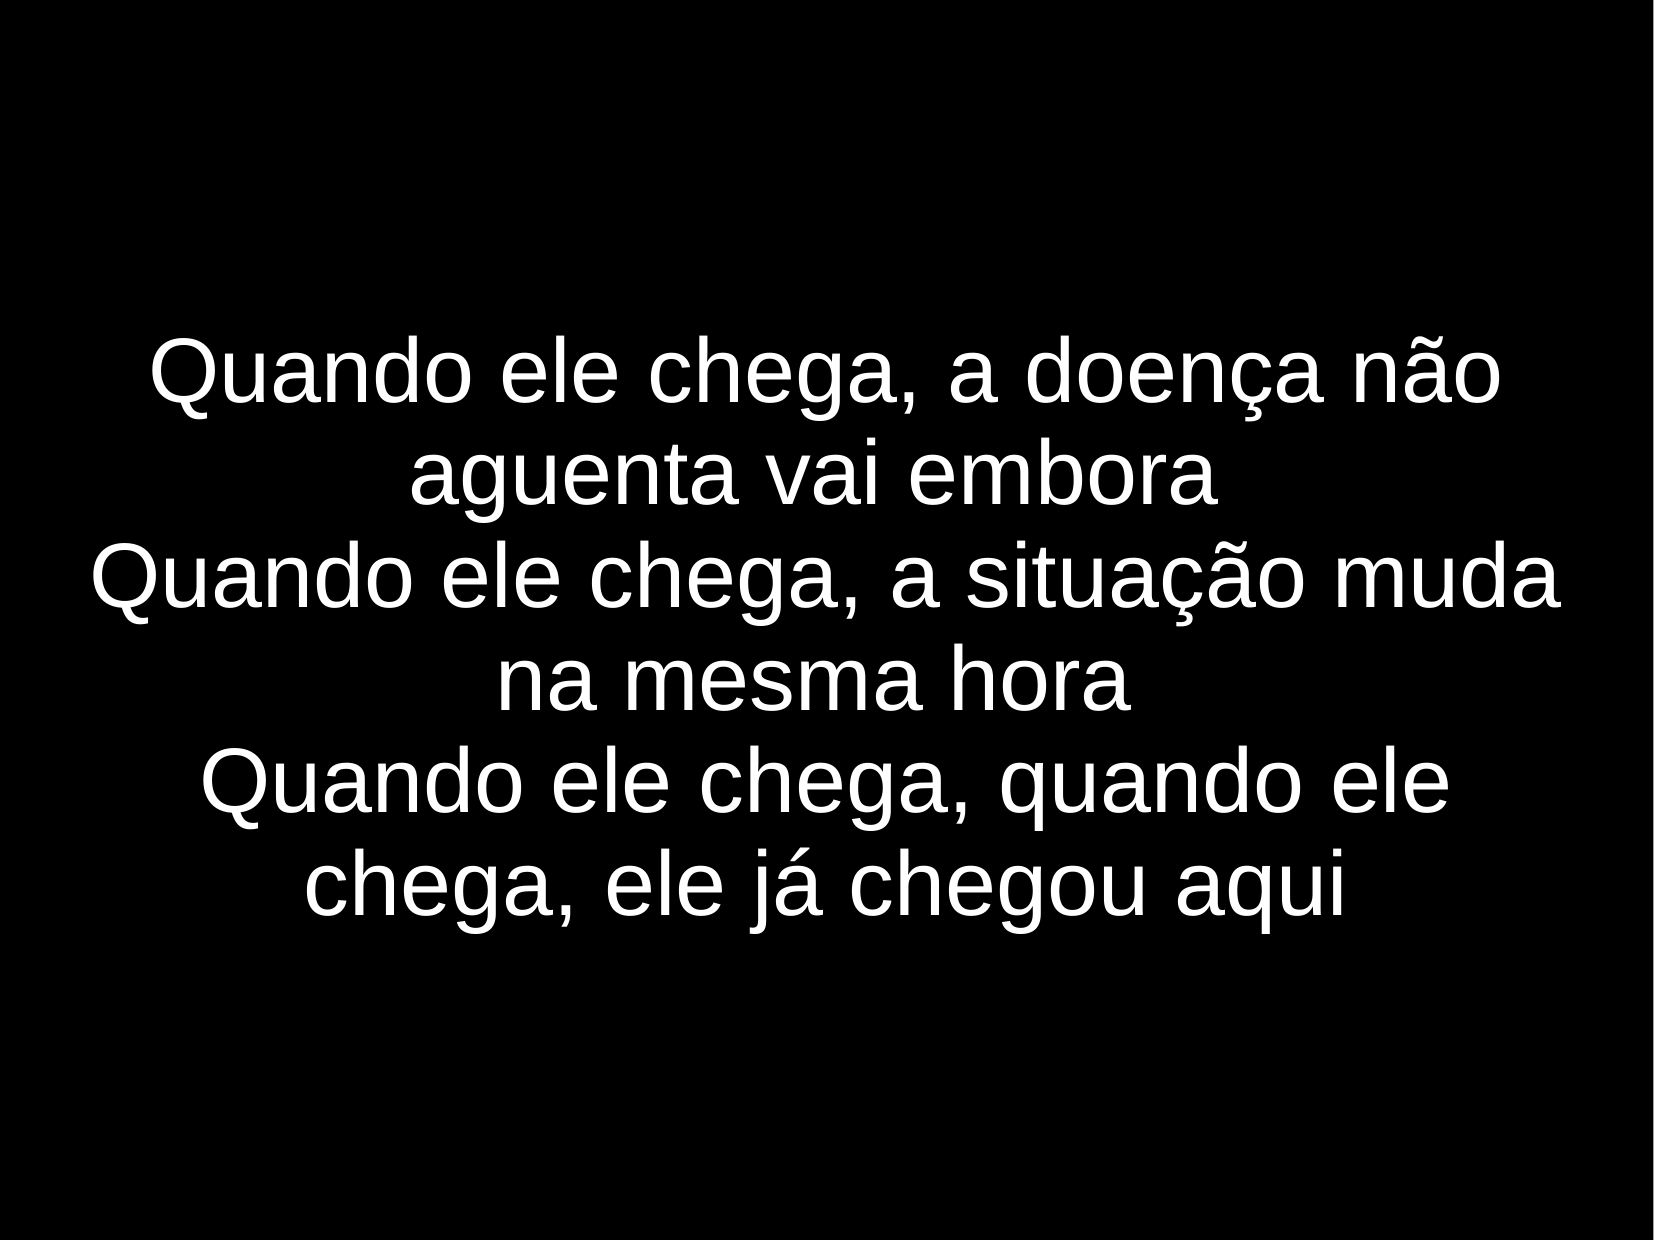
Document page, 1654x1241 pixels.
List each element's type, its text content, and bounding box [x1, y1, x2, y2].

subtitle Quando ele chega, a doença não aguenta vai embora Quando ele chega, a situação muda na mesma hora Quando ele chega, quando ele chega, ele já chegou aqui [82, 49, 1571, 1205]
